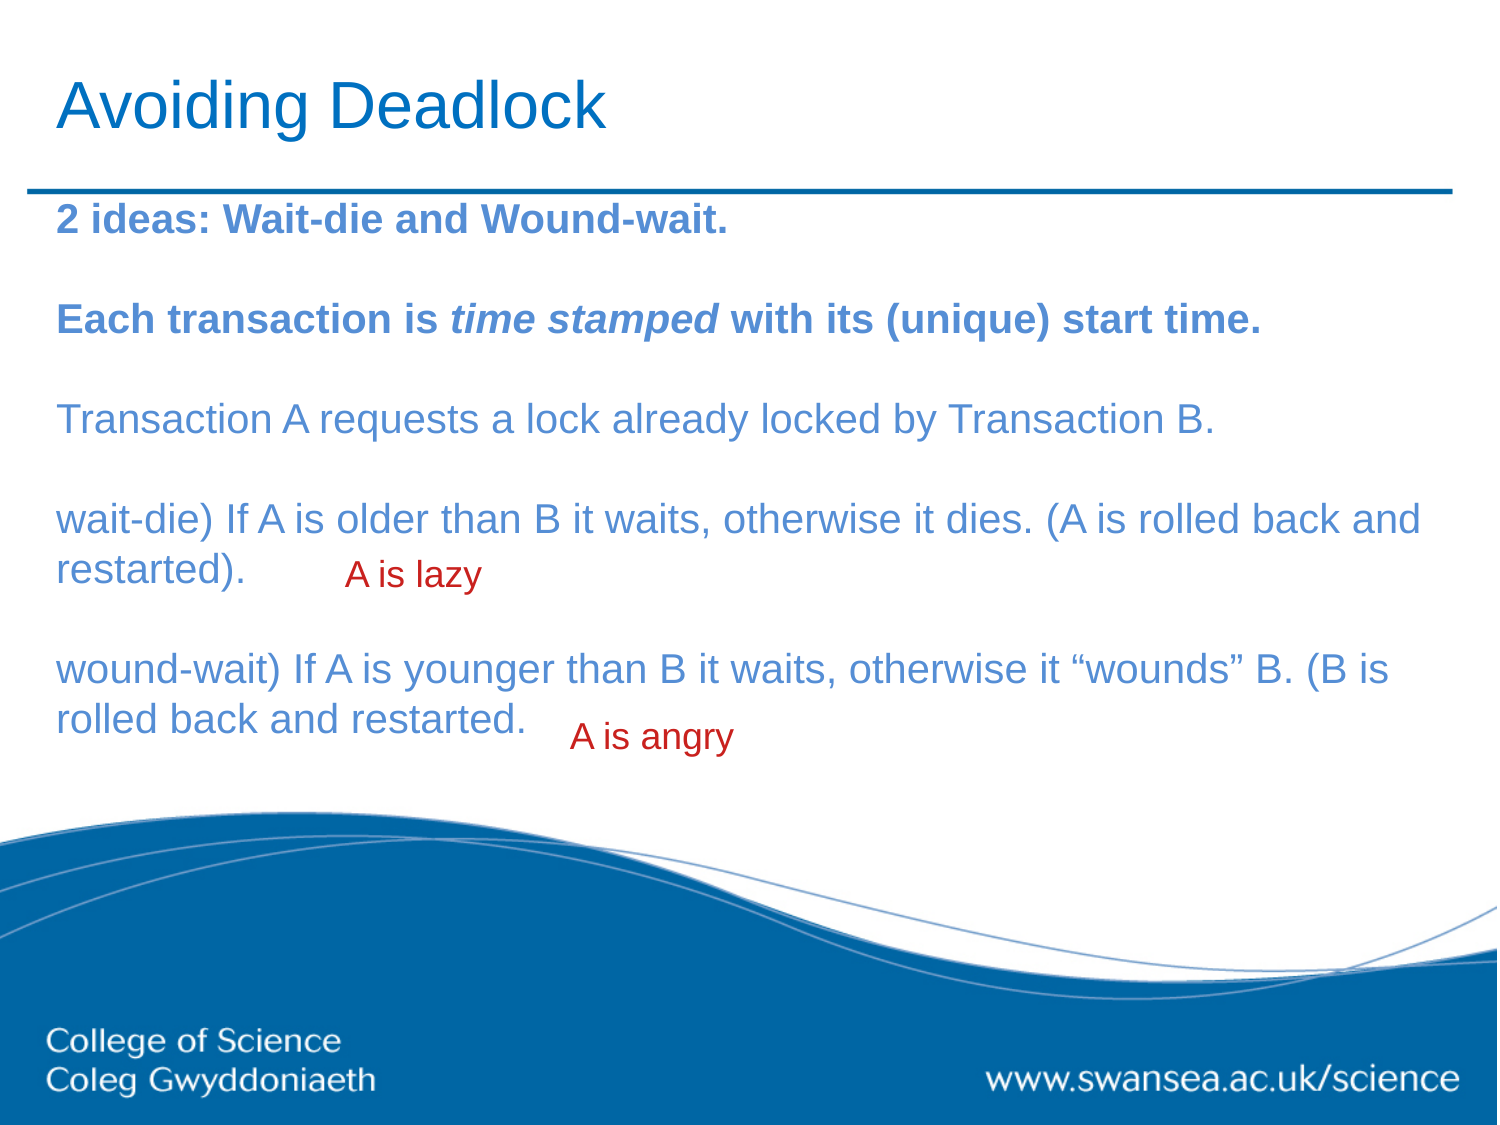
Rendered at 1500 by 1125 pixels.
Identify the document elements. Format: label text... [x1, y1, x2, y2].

text_box A is lazy [330, 546, 498, 604]
text_box A is angry [555, 708, 750, 766]
text_box 2 ideas: Wait-die and Wound-wait. Each transaction is time stamped with its (unique) start time. Transaction A requests a lock already locked by Transaction B. wait-die) If A is older than B it waits, otherwise it dies. (A is rolled back and restarted). wound-wait) If A is younger than B it waits, otherwise it “wounds” B. (B is rolled back and restarted. [41, 184, 1447, 750]
text_box Avoiding Deadlock [41, 54, 1471, 150]
picture [0, 4, 1497, 1125]
